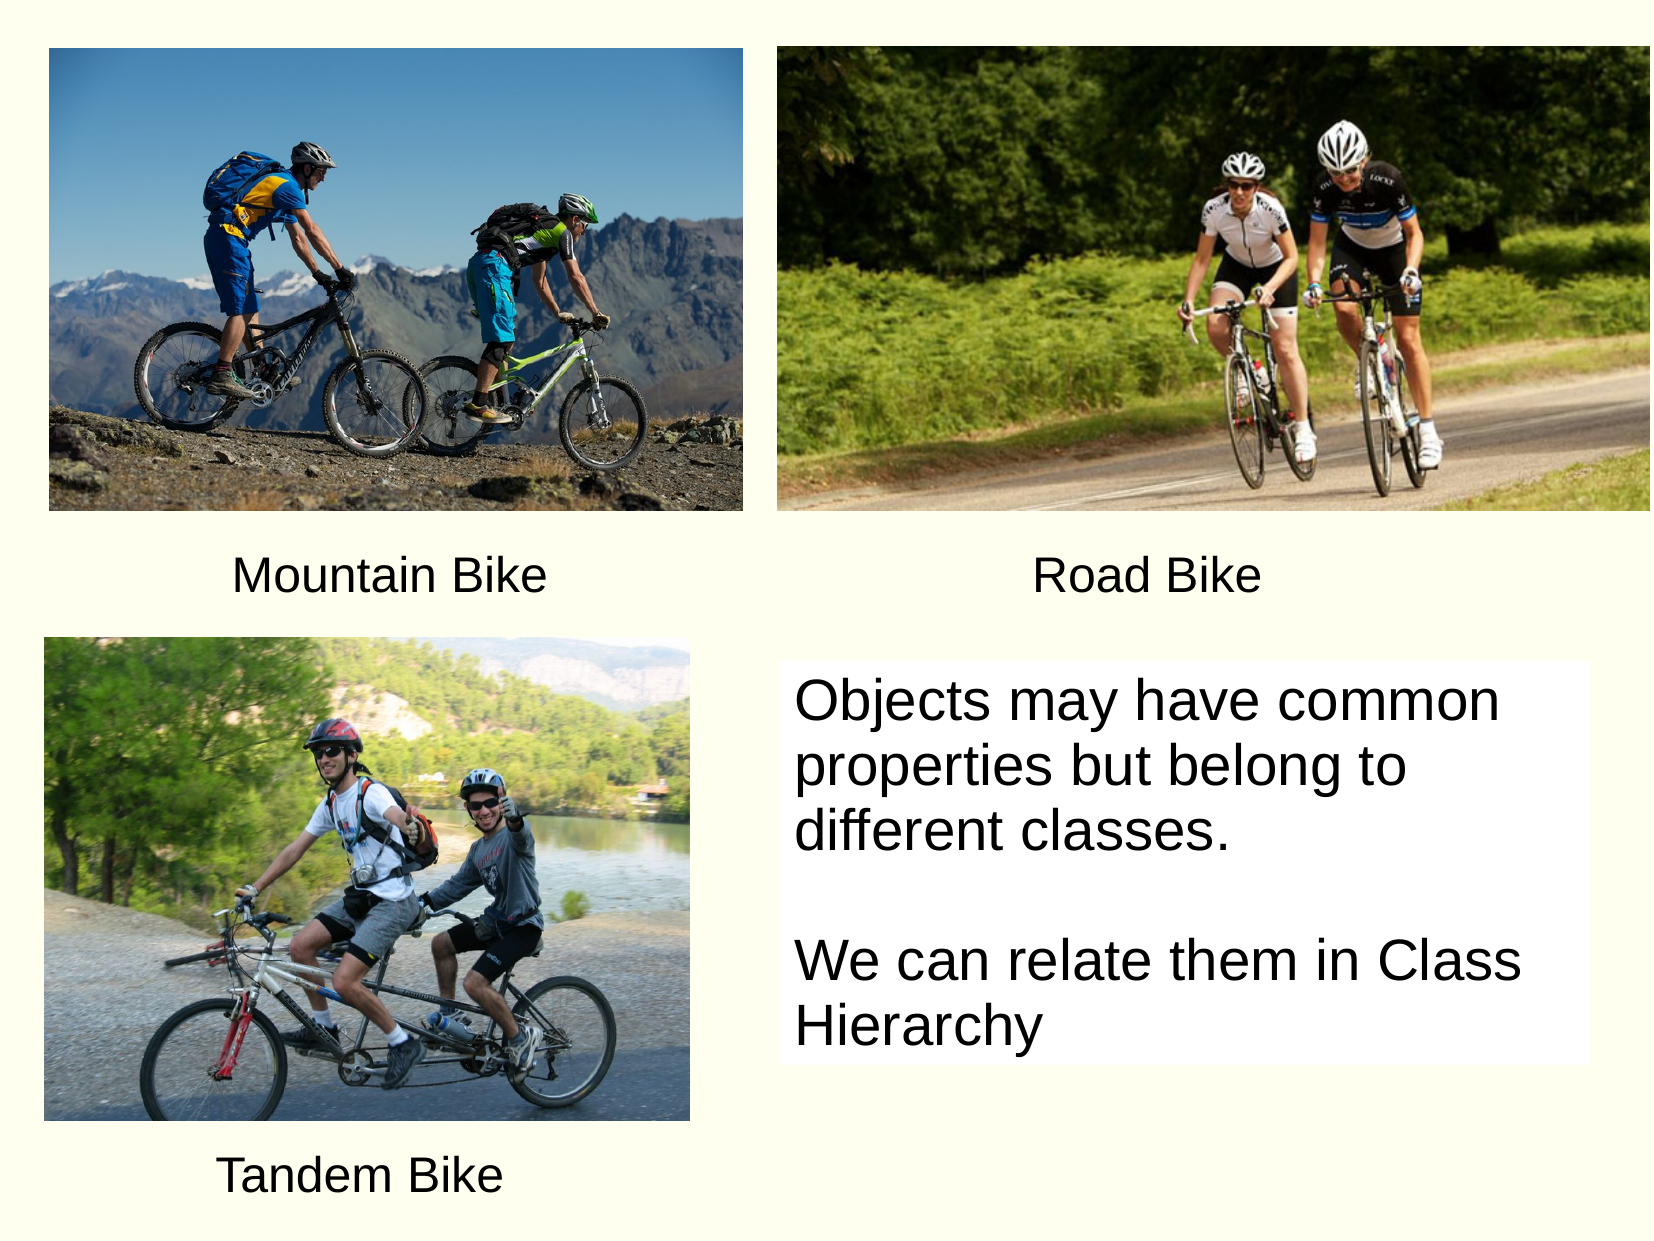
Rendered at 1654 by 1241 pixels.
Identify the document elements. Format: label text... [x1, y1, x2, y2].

picture [49, 48, 743, 511]
picture [777, 46, 1650, 511]
text_box Mountain Bike [74, 540, 705, 611]
text_box Tandem Bike [44, 1140, 675, 1211]
text_box Road Bike [899, 540, 1395, 611]
picture [44, 637, 690, 1121]
text_box Objects may have common properties but belong to different classes. We can relate them in Class Hierarchy [779, 660, 1590, 1066]
